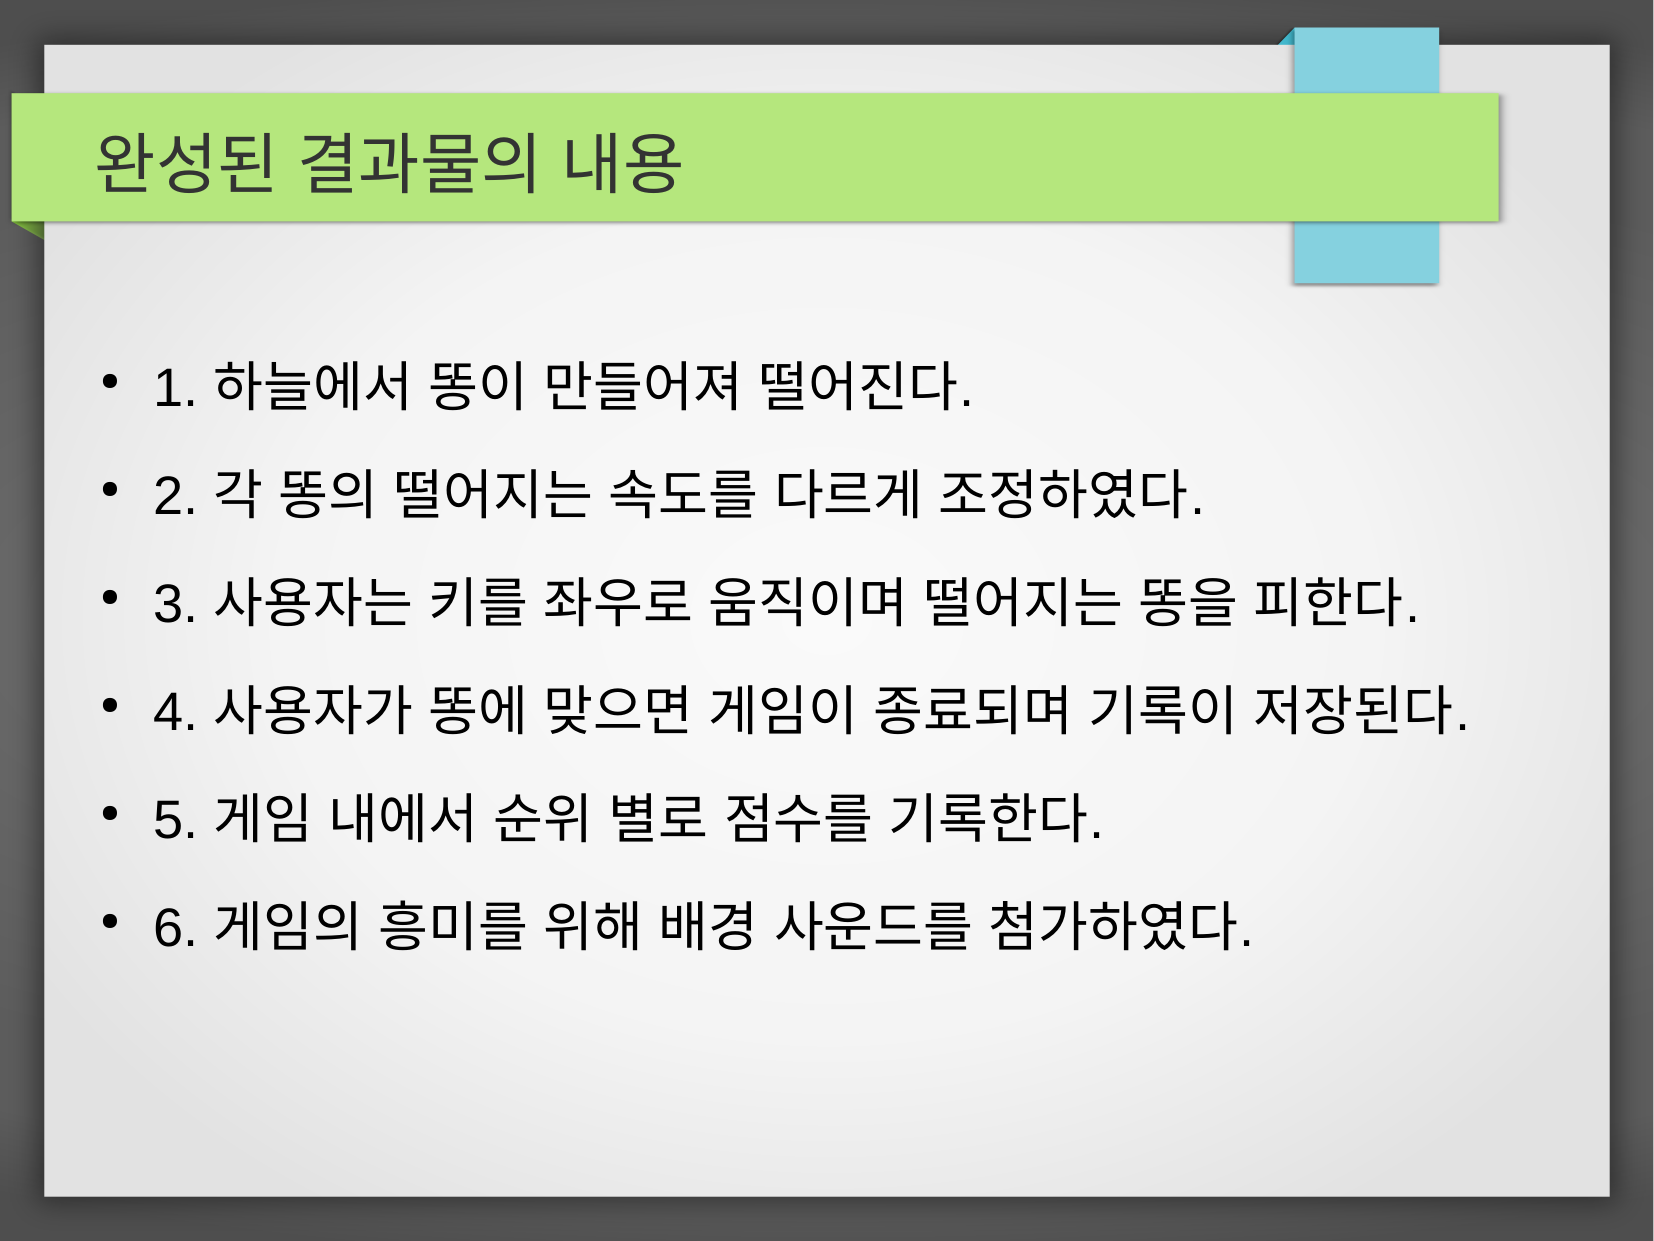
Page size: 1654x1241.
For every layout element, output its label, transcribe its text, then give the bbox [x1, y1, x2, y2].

list 1. 하늘에서 똥이 만들어져 떨어진다. 2. 각 똥의 떨어지는 속도를 다르게 조정하였다. 3. 사용자는 키를 좌우로 움직이며 떨어지는 똥을 피한다. 4. 사용자가 똥에 맞으면 게임이 종료되며 기록이 저장된다. 5. 게임 내에서 순위 별로 점수를 기록한다. 6. 게임의 흥미를 위해 배경 사운드를 첨가하였다. [82, 343, 1538, 1063]
title 완성된 결과물의 내용 [70, 106, 1229, 213]
picture [0, 0, 1654, 1241]
